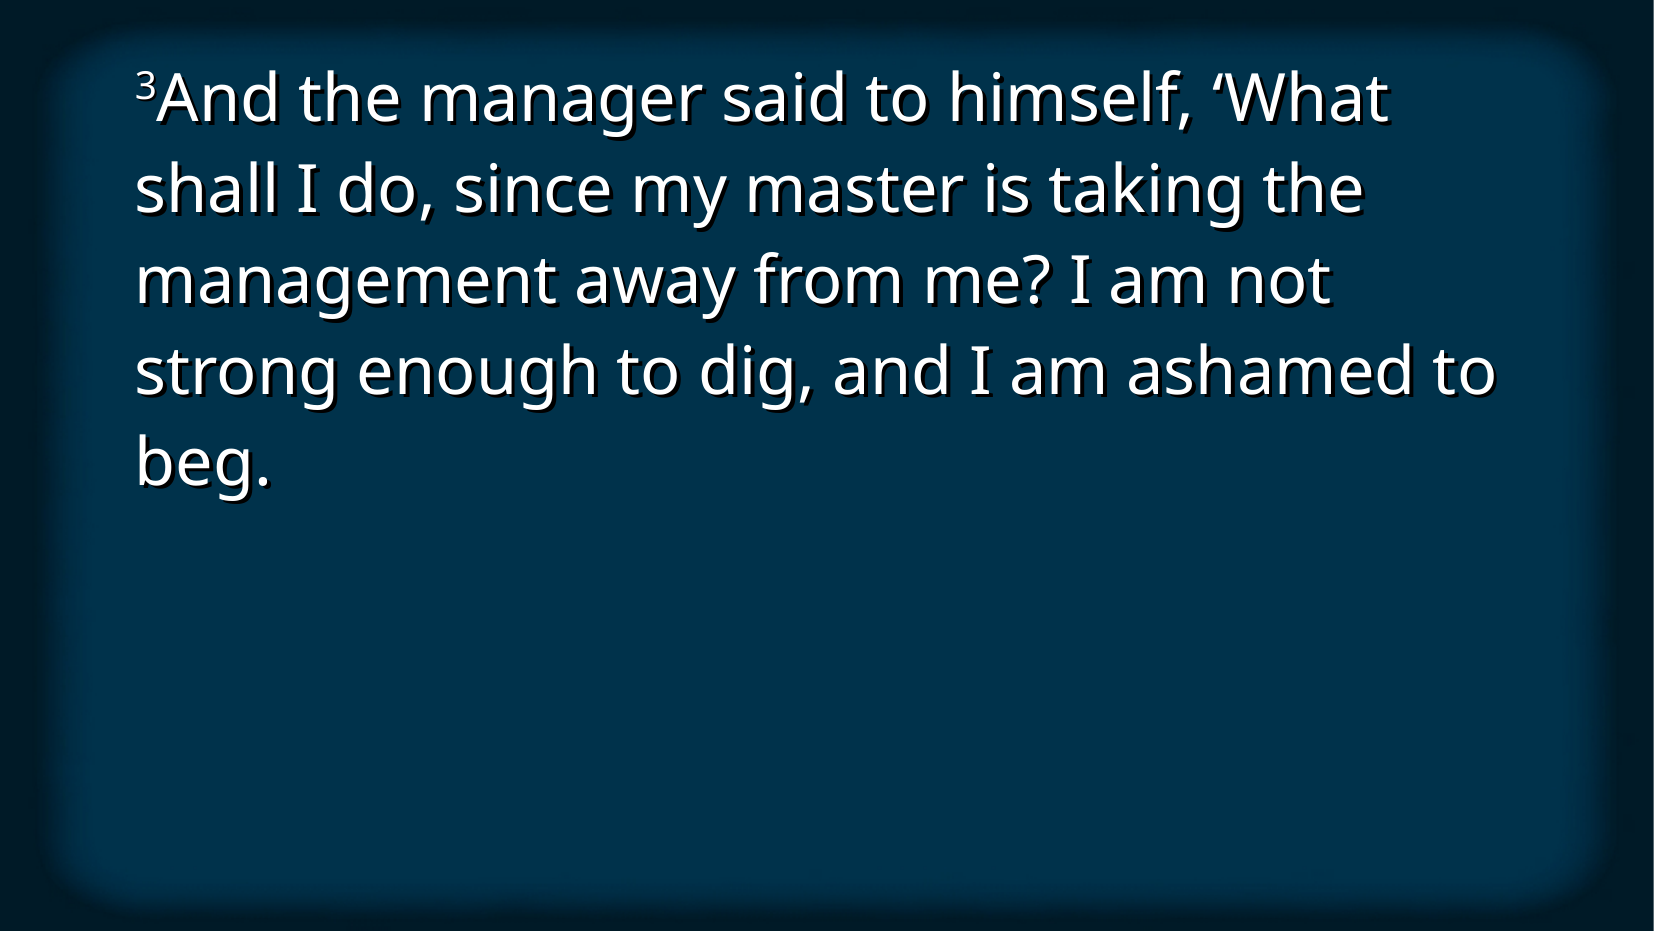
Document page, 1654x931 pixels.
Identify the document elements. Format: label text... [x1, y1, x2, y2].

picture [0, 0, 1654, 931]
text_box 3And the manager said to himself, ‘What shall I do, since my master is taking the management away from me? I am not strong enough to dig, and I am ashamed to beg. [120, 43, 1551, 414]
